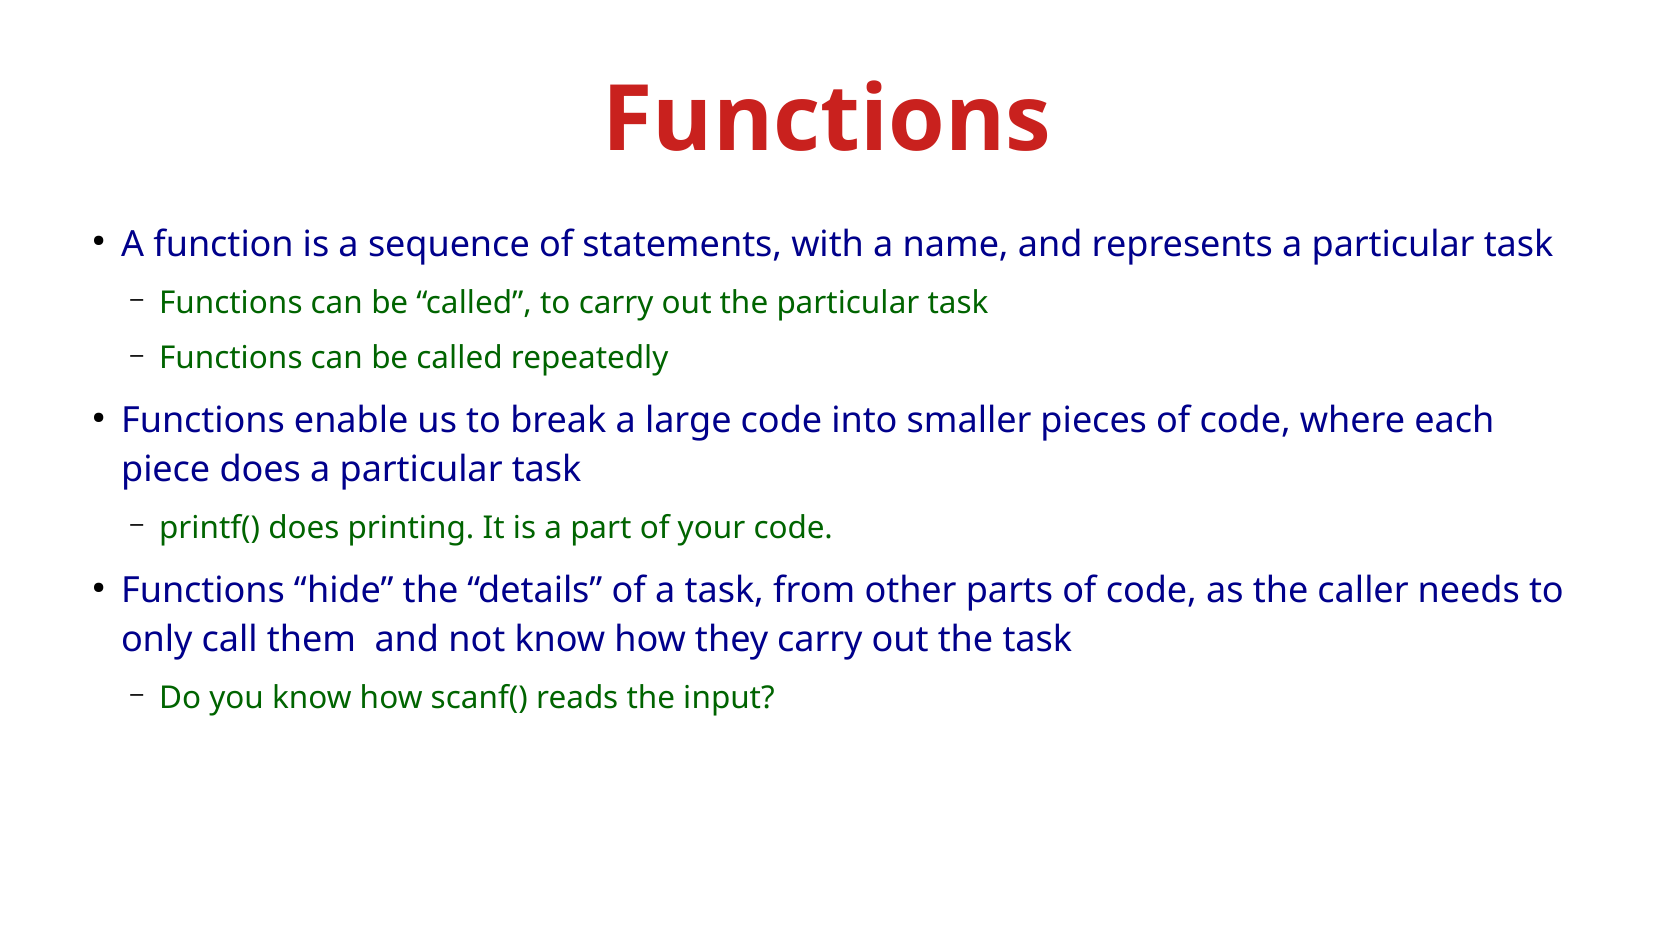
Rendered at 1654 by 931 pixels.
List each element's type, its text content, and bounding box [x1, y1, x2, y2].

title Functions [82, 37, 1571, 193]
list A function is a sequence of statements, with a name, and represents a particular task Functions can be “called”, to carry out the particular task Functions can be called repeatedly Functions enable us to break a large code into smaller pieces of code, where each piece does a particular task printf() does printing. It is a part of your code. Functions “hide” the “details” of a task, from other parts of code, as the caller needs to only call them and not know how they carry out the task Do you know how scanf() reads the input? [82, 217, 1571, 758]
